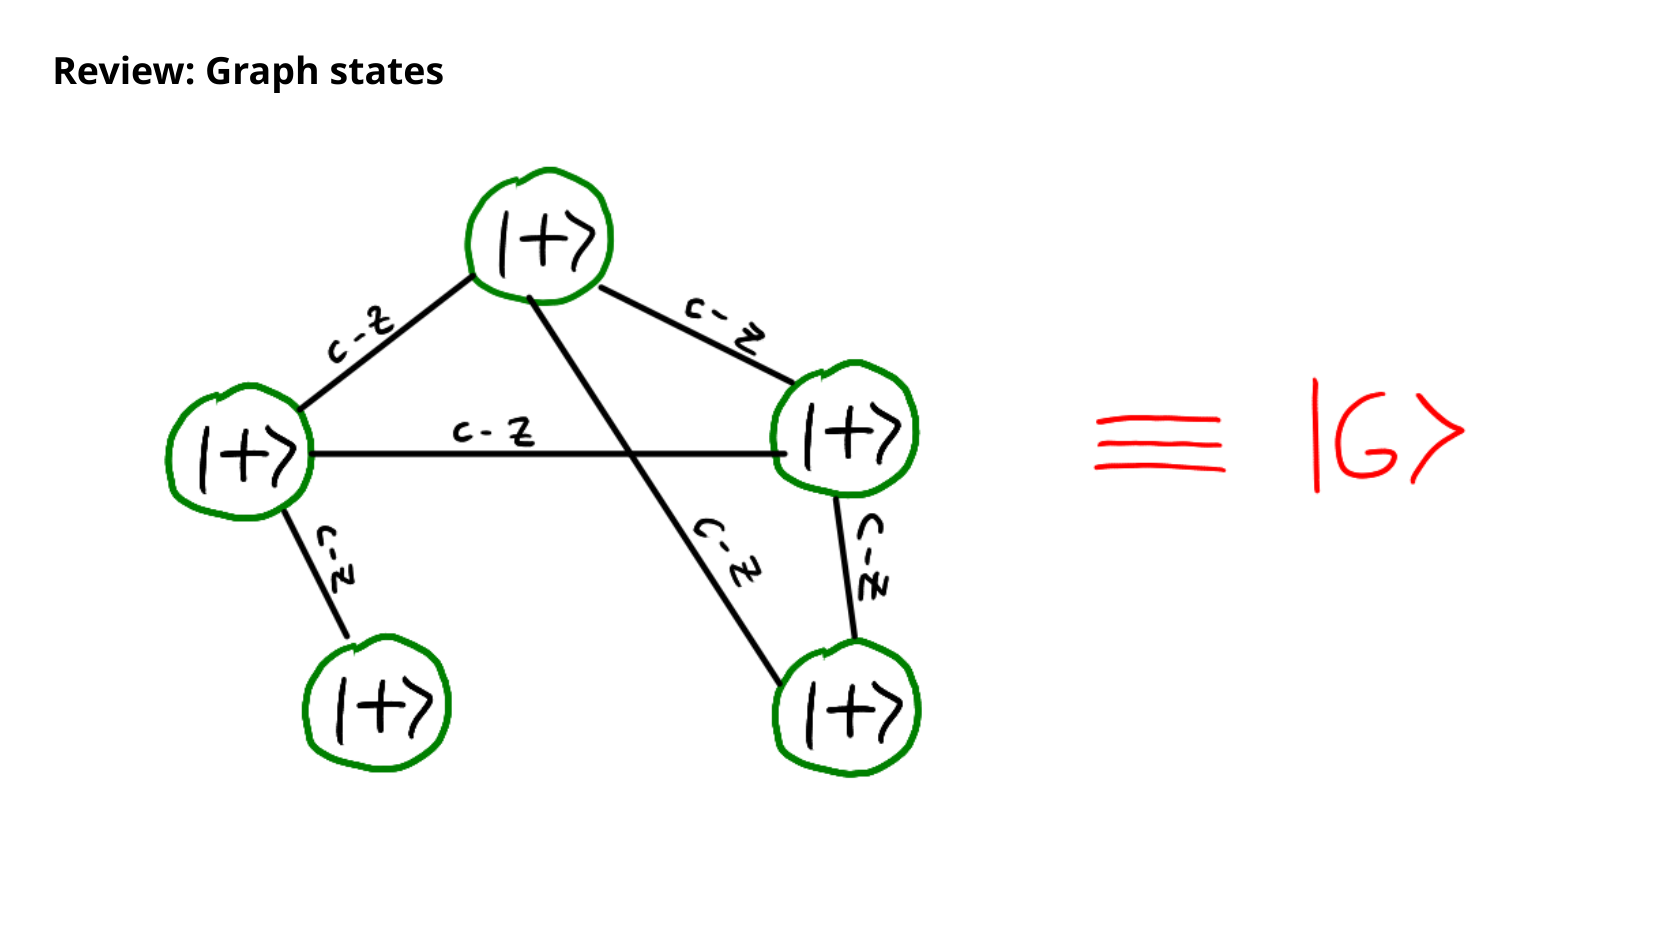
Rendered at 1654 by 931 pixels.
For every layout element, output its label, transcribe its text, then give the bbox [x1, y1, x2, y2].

picture [129, 152, 1501, 834]
text_box Review: Graph states [37, 37, 1276, 153]
